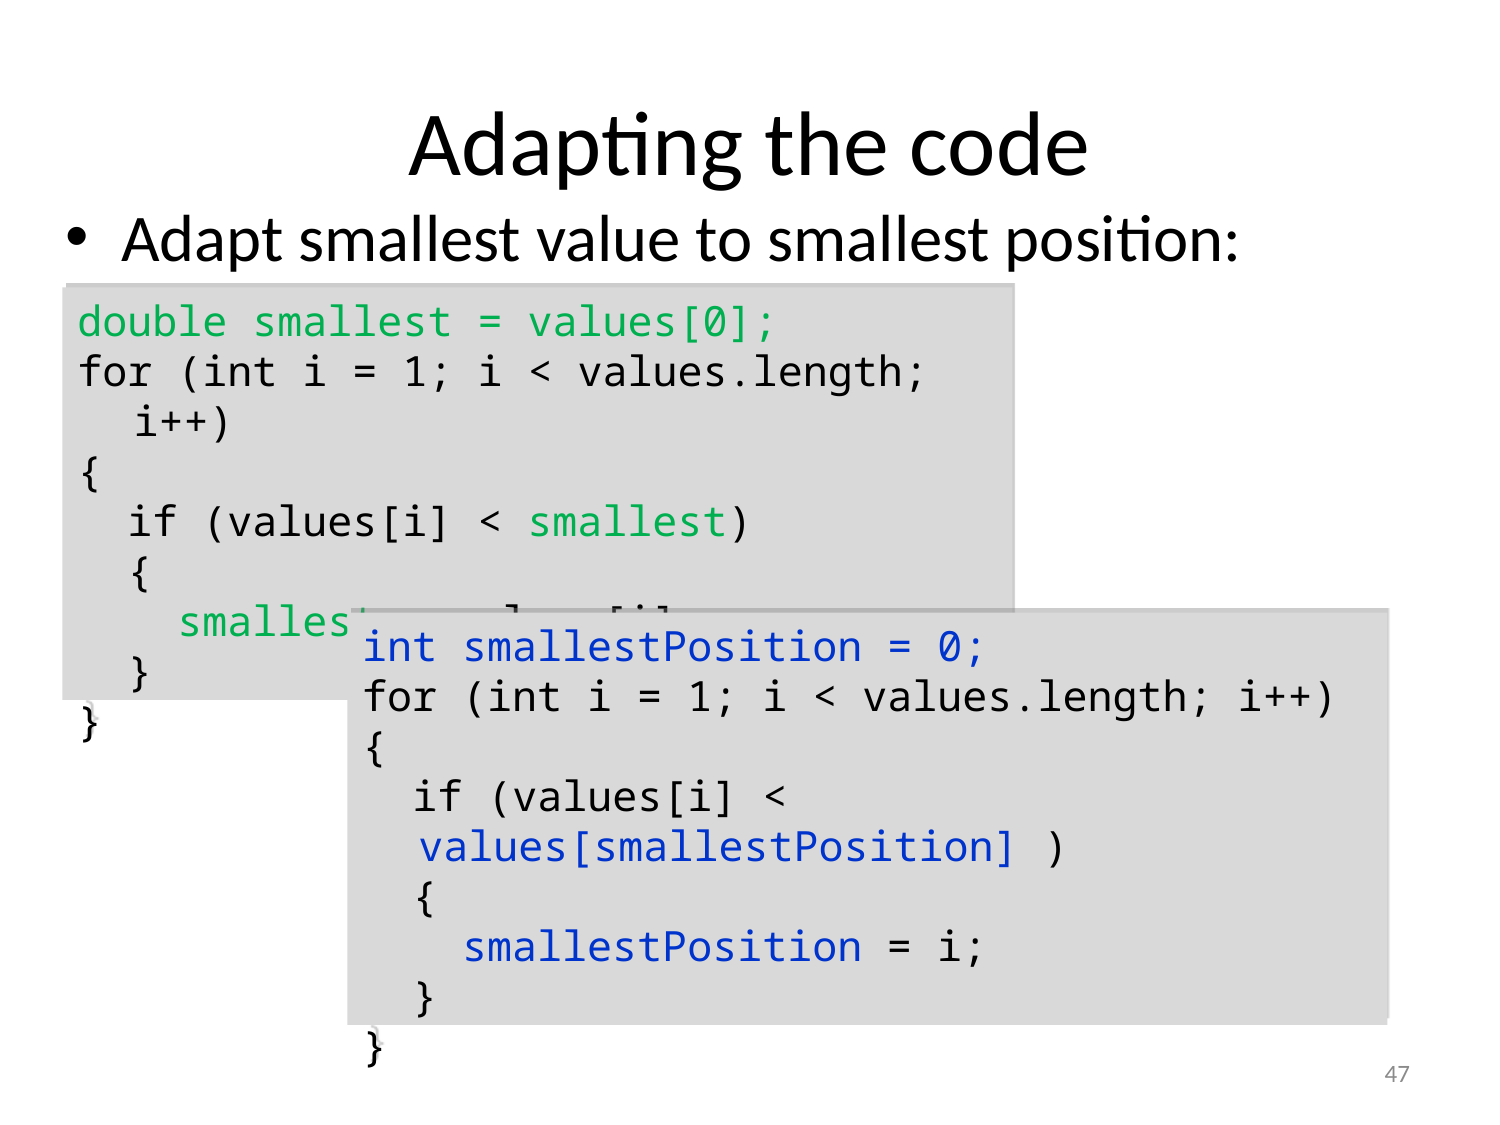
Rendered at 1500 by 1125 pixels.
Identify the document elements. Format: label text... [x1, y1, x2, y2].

list Adapt smallest value to smallest position: [50, 187, 1438, 1038]
text_box int smallestPosition = 0; for (int i = 1; i < values.length; i++) { if (values[i] < values[smallestPosition] ) { smallestPosition = i; } } [347, 612, 1388, 1025]
slide_number <number> [1074, 1042, 1425, 1103]
text_box double smallest = values[0]; for (int i = 1; i < values.length; i++) { if (values[i] < smallest) { smallest = values[i]; } } [62, 287, 1013, 700]
title Adapting the code [75, 45, 1425, 187]
